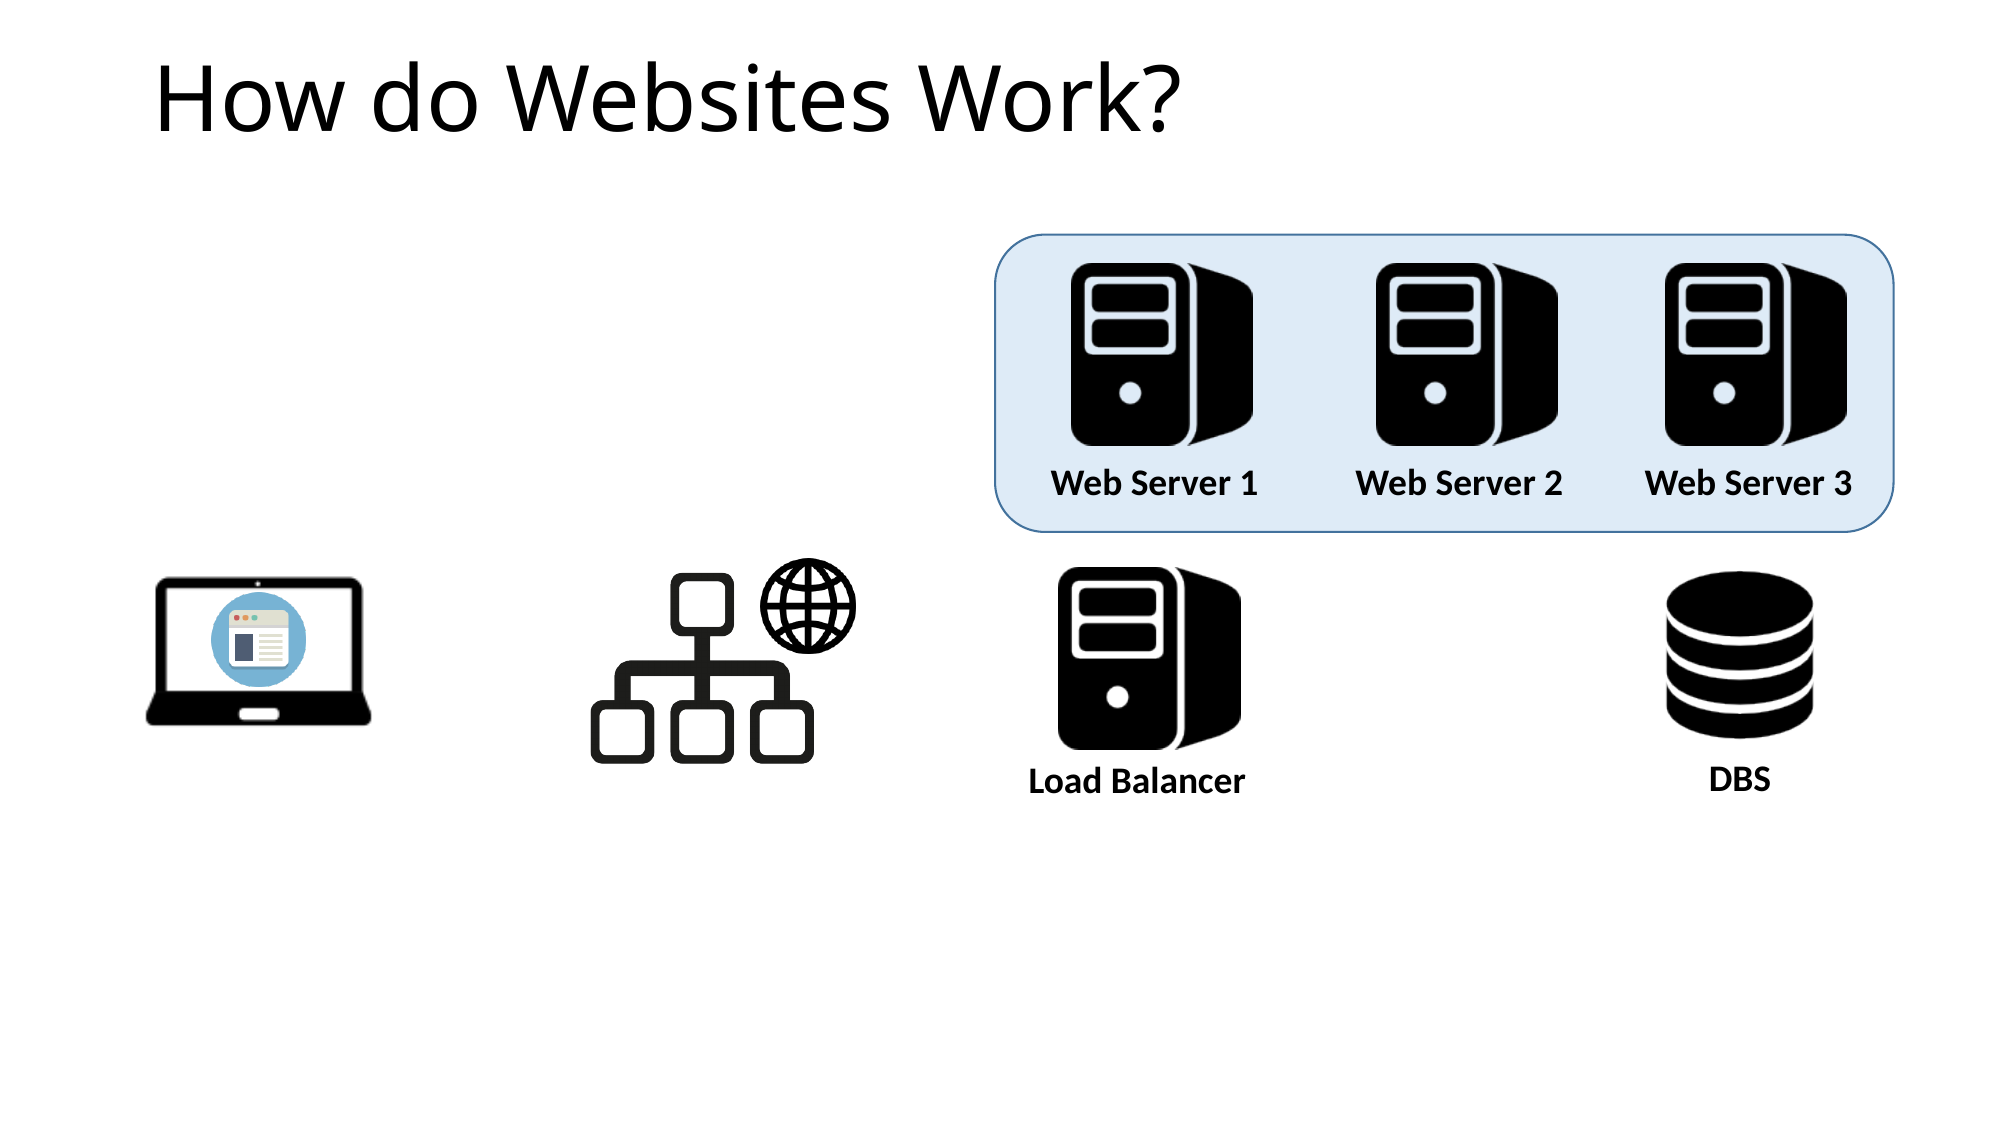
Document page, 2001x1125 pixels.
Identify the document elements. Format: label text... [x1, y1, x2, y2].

picture [1071, 263, 1253, 446]
picture [1652, 571, 1828, 746]
picture [1376, 263, 1558, 446]
text_box DBS [1644, 746, 1836, 807]
title How do Websites Work? [137, 42, 1863, 163]
text_box [1004, 511, 1885, 532]
text_box Web Server 2 [1315, 451, 1589, 511]
text_box Web Server 3 [1589, 451, 1909, 511]
text_box Web Server 1 [995, 451, 1315, 511]
text_box Load Balancer [957, 748, 1318, 809]
picture [1058, 568, 1241, 748]
picture [584, 550, 856, 786]
picture [137, 537, 381, 781]
picture [1665, 263, 1847, 446]
text_box [995, 234, 1894, 451]
